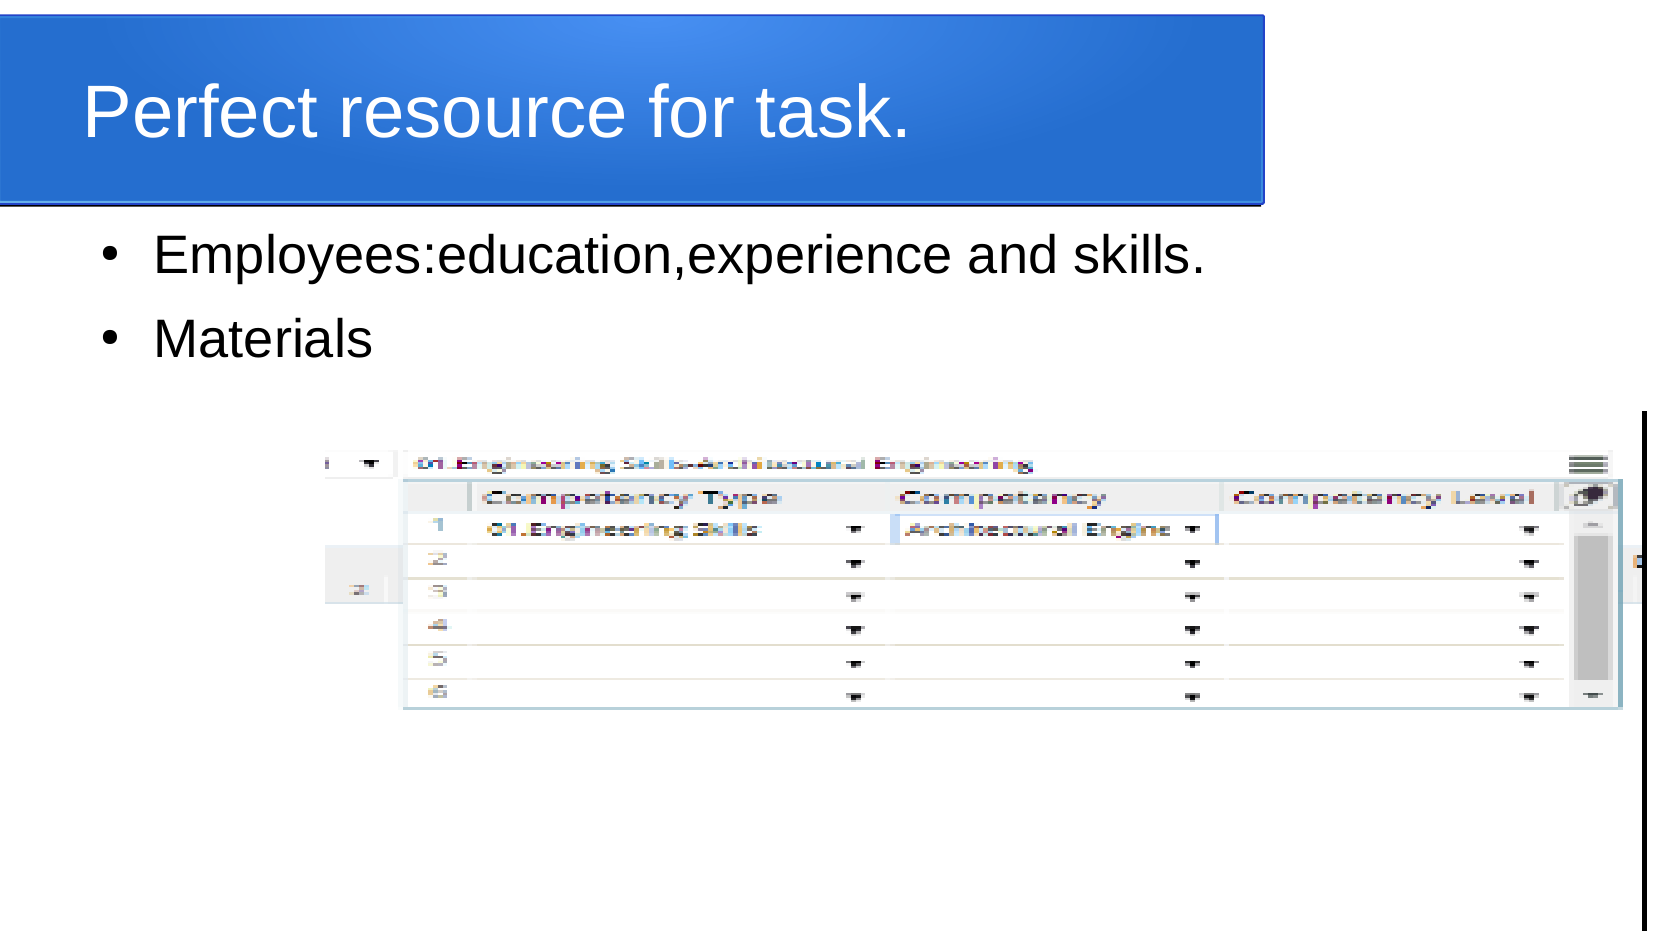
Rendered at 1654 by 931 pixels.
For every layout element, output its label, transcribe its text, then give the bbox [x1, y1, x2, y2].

title Perfect resource for task. [82, 35, 1235, 189]
list Employees:education,experience and skills. Materials [82, 224, 1571, 764]
picture [325, 411, 1654, 931]
